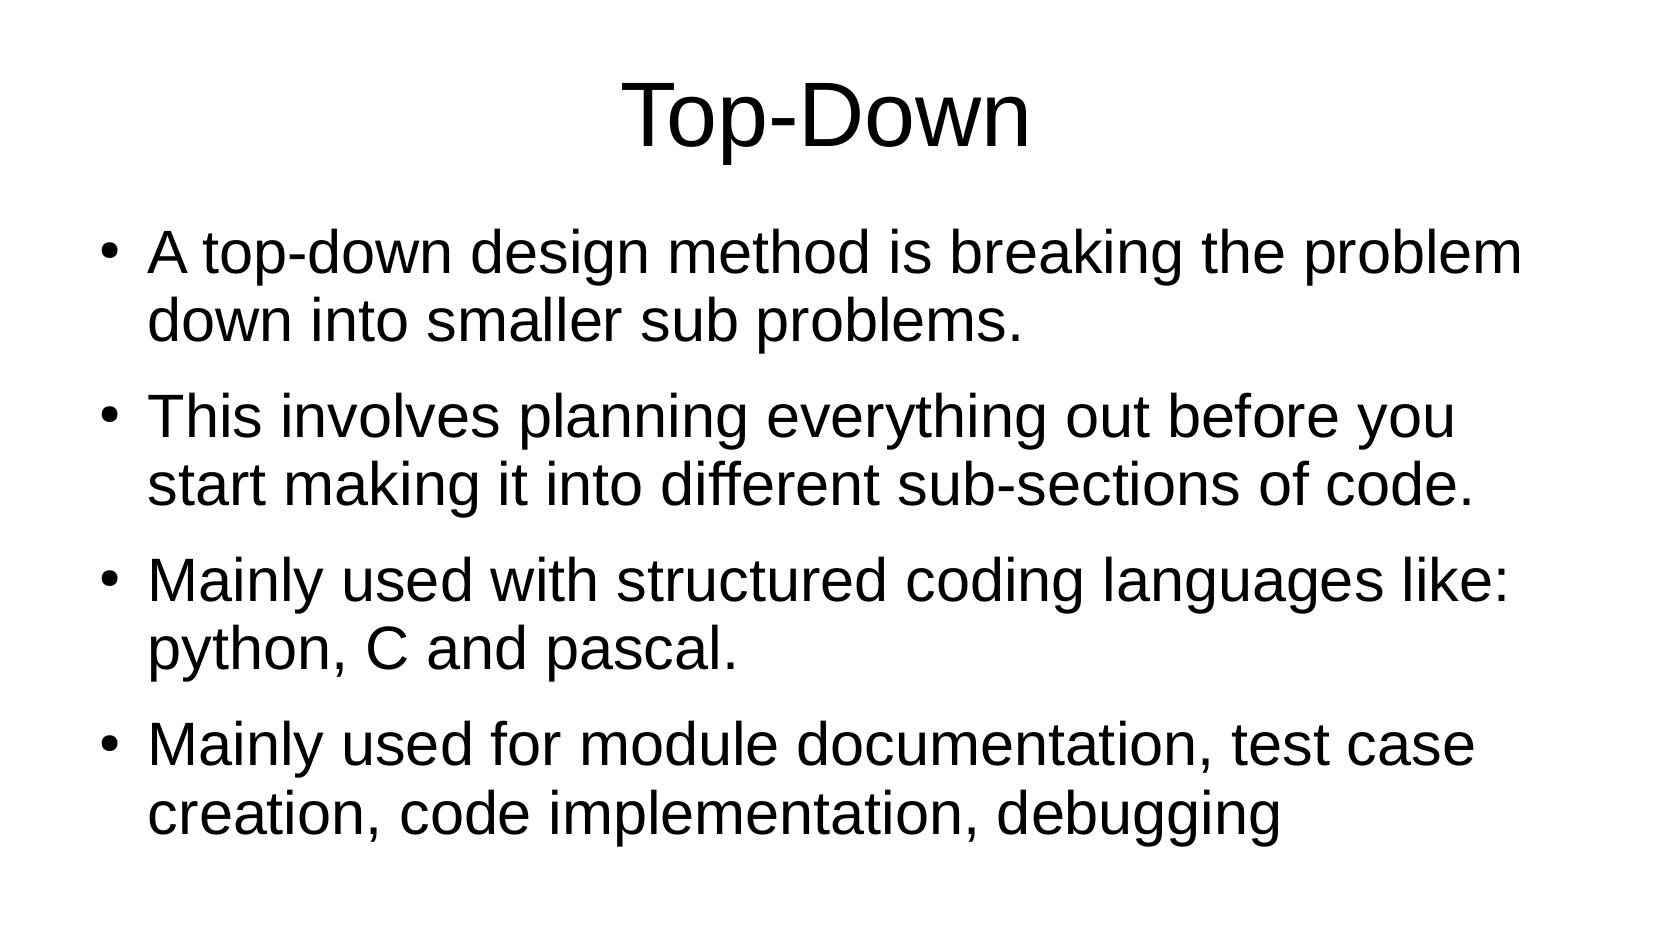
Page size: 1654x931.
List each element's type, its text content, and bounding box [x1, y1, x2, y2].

list A top-down design method is breaking the problem down into smaller sub problems. This involves planning everything out before you start making it into different sub-sections of code. Mainly used with structured coding languages like: python, C and pascal. Mainly used for module documentation, test case creation, code implementation, debugging [82, 217, 1571, 857]
title Top-Down [82, 37, 1571, 193]
